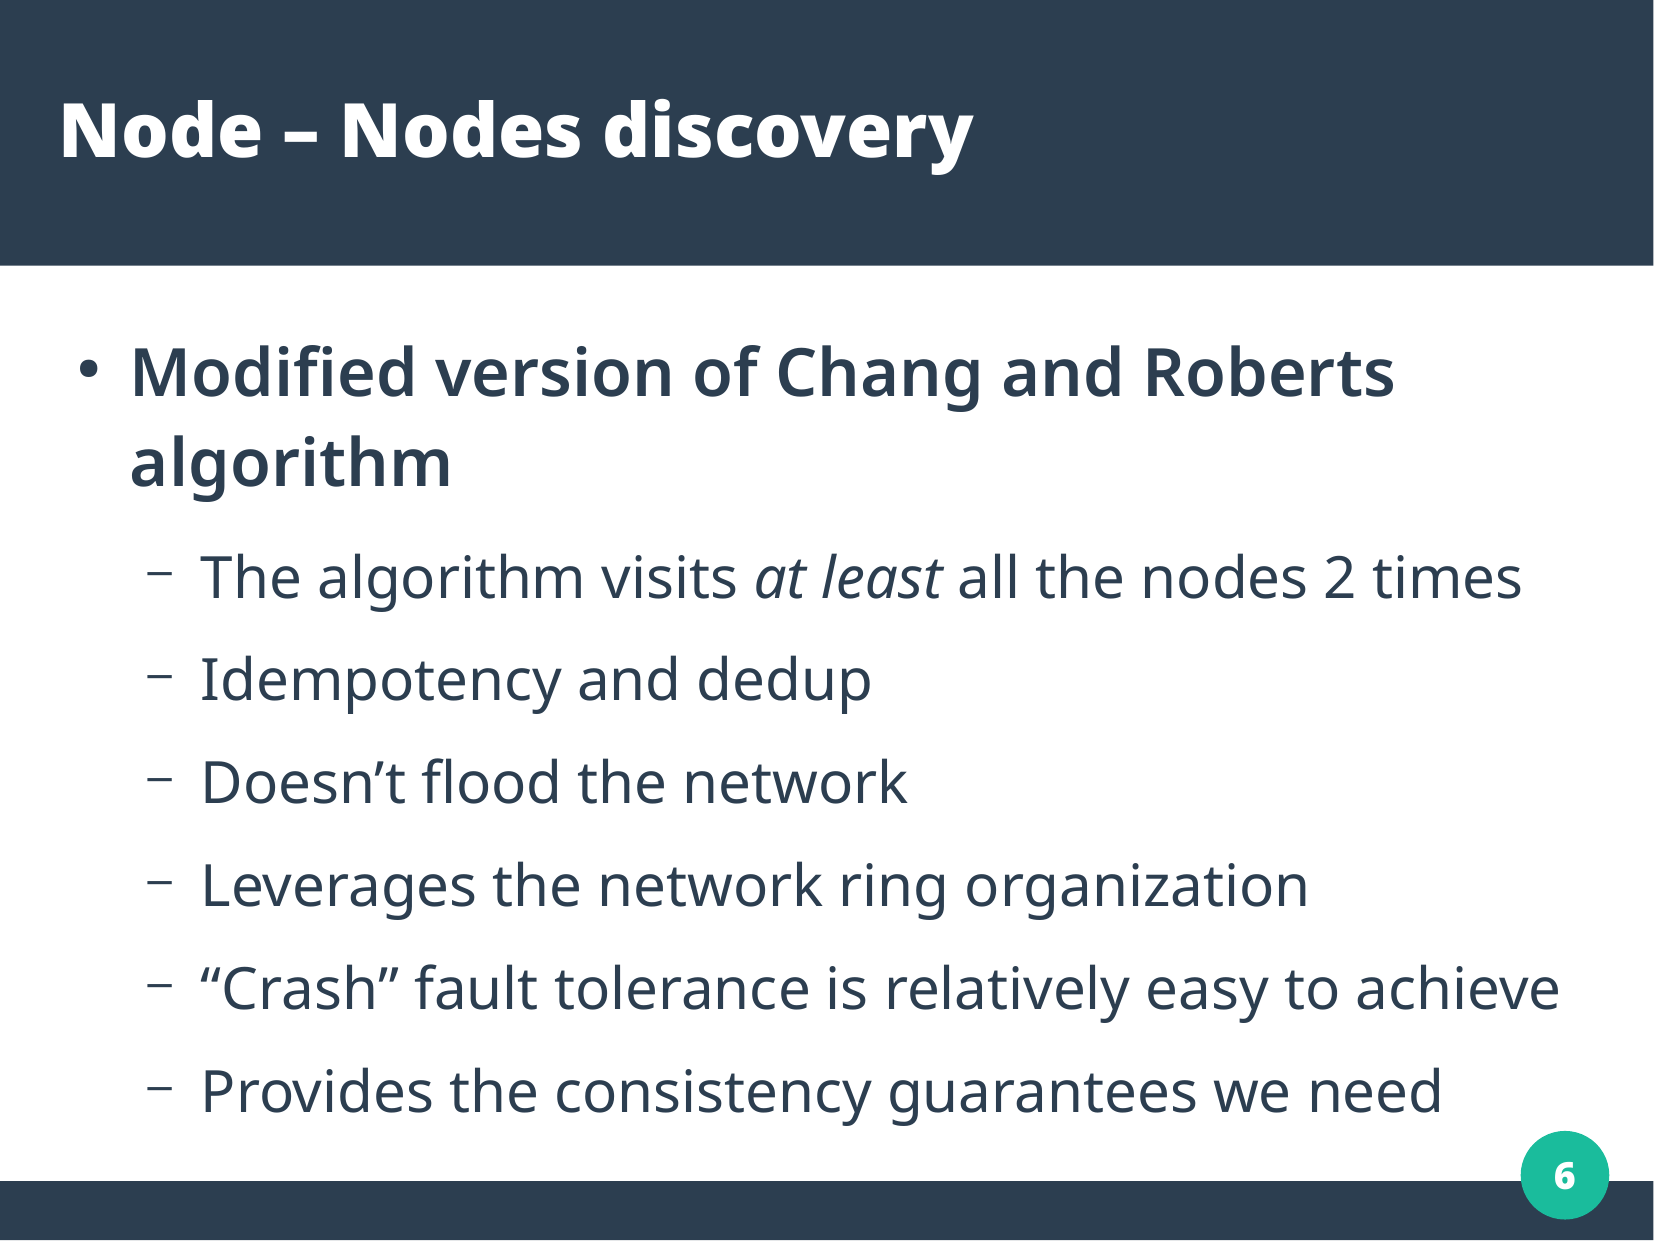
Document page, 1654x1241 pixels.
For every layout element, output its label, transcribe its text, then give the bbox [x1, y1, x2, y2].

list Modified version of Chang and Roberts algorithm The algorithm visits at least all the nodes 2 times Idempotency and dedup Doesn’t flood the network Leverages the network ring organization “Crash” fault tolerance is relatively easy to achieve Provides the consistency guarantees we need [59, 324, 1595, 1152]
title Node – Nodes discovery [59, 49, 1595, 207]
